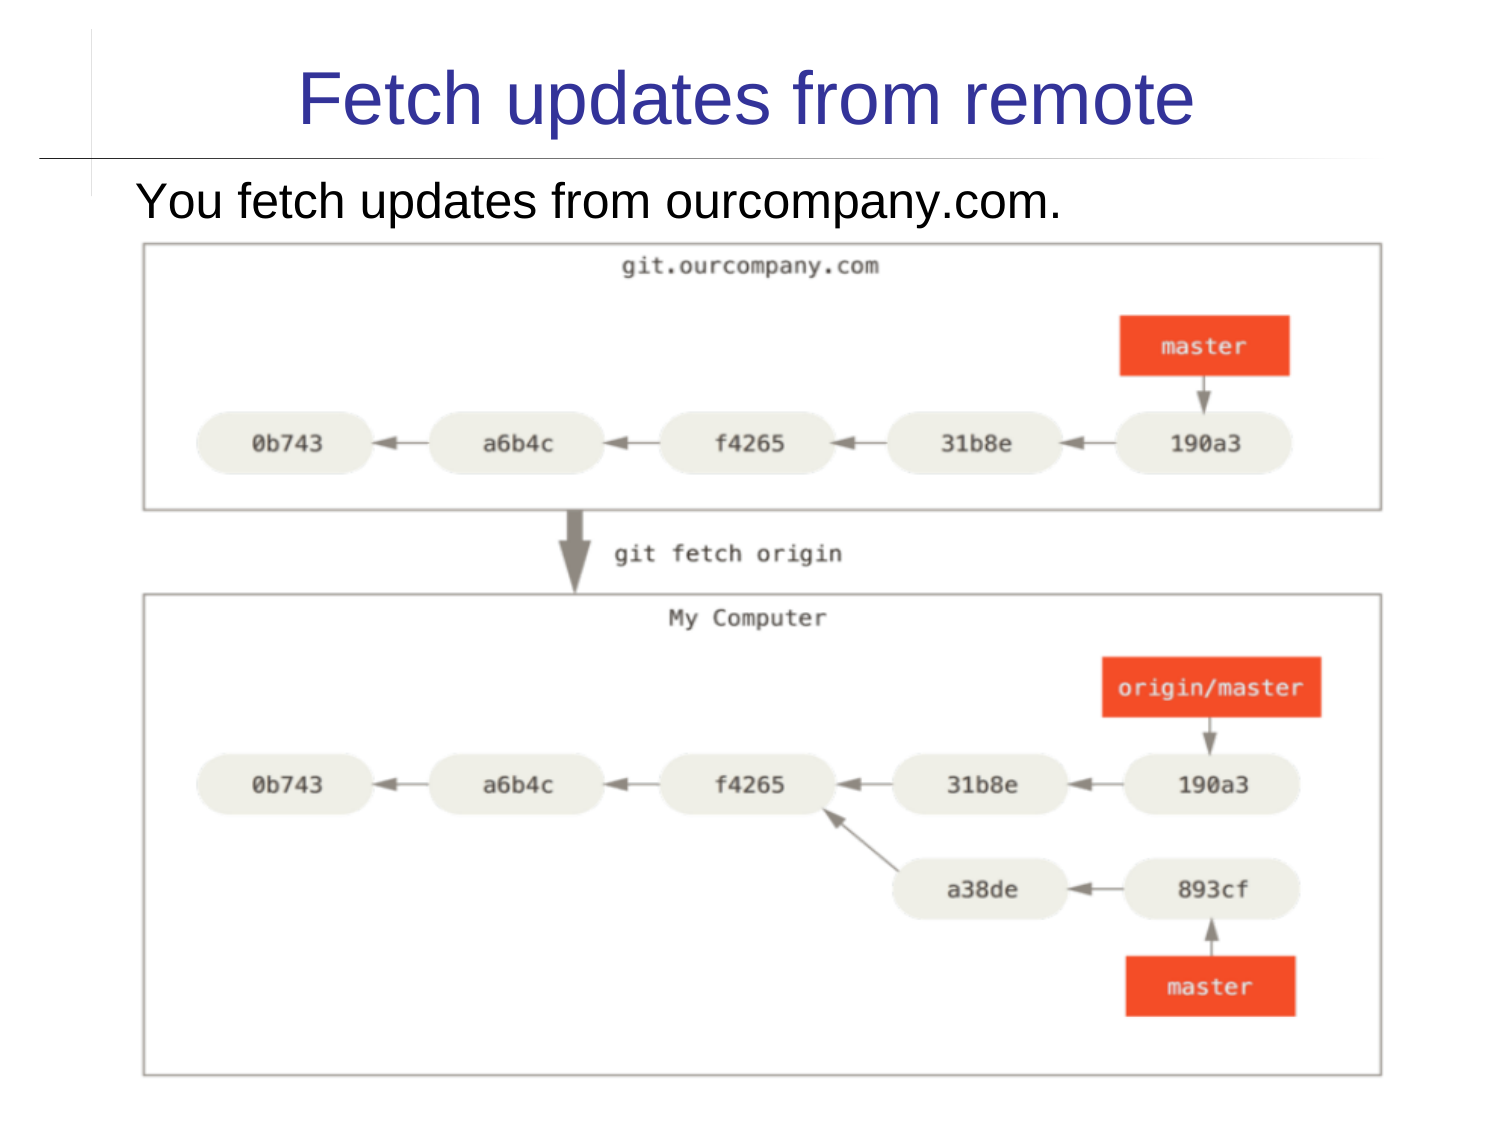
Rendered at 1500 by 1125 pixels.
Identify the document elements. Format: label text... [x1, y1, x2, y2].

picture [136, 236, 1396, 1083]
title Fetch updates from remote [100, 41, 1394, 148]
list You fetch updates from ourcompany.com. [120, 160, 1414, 931]
